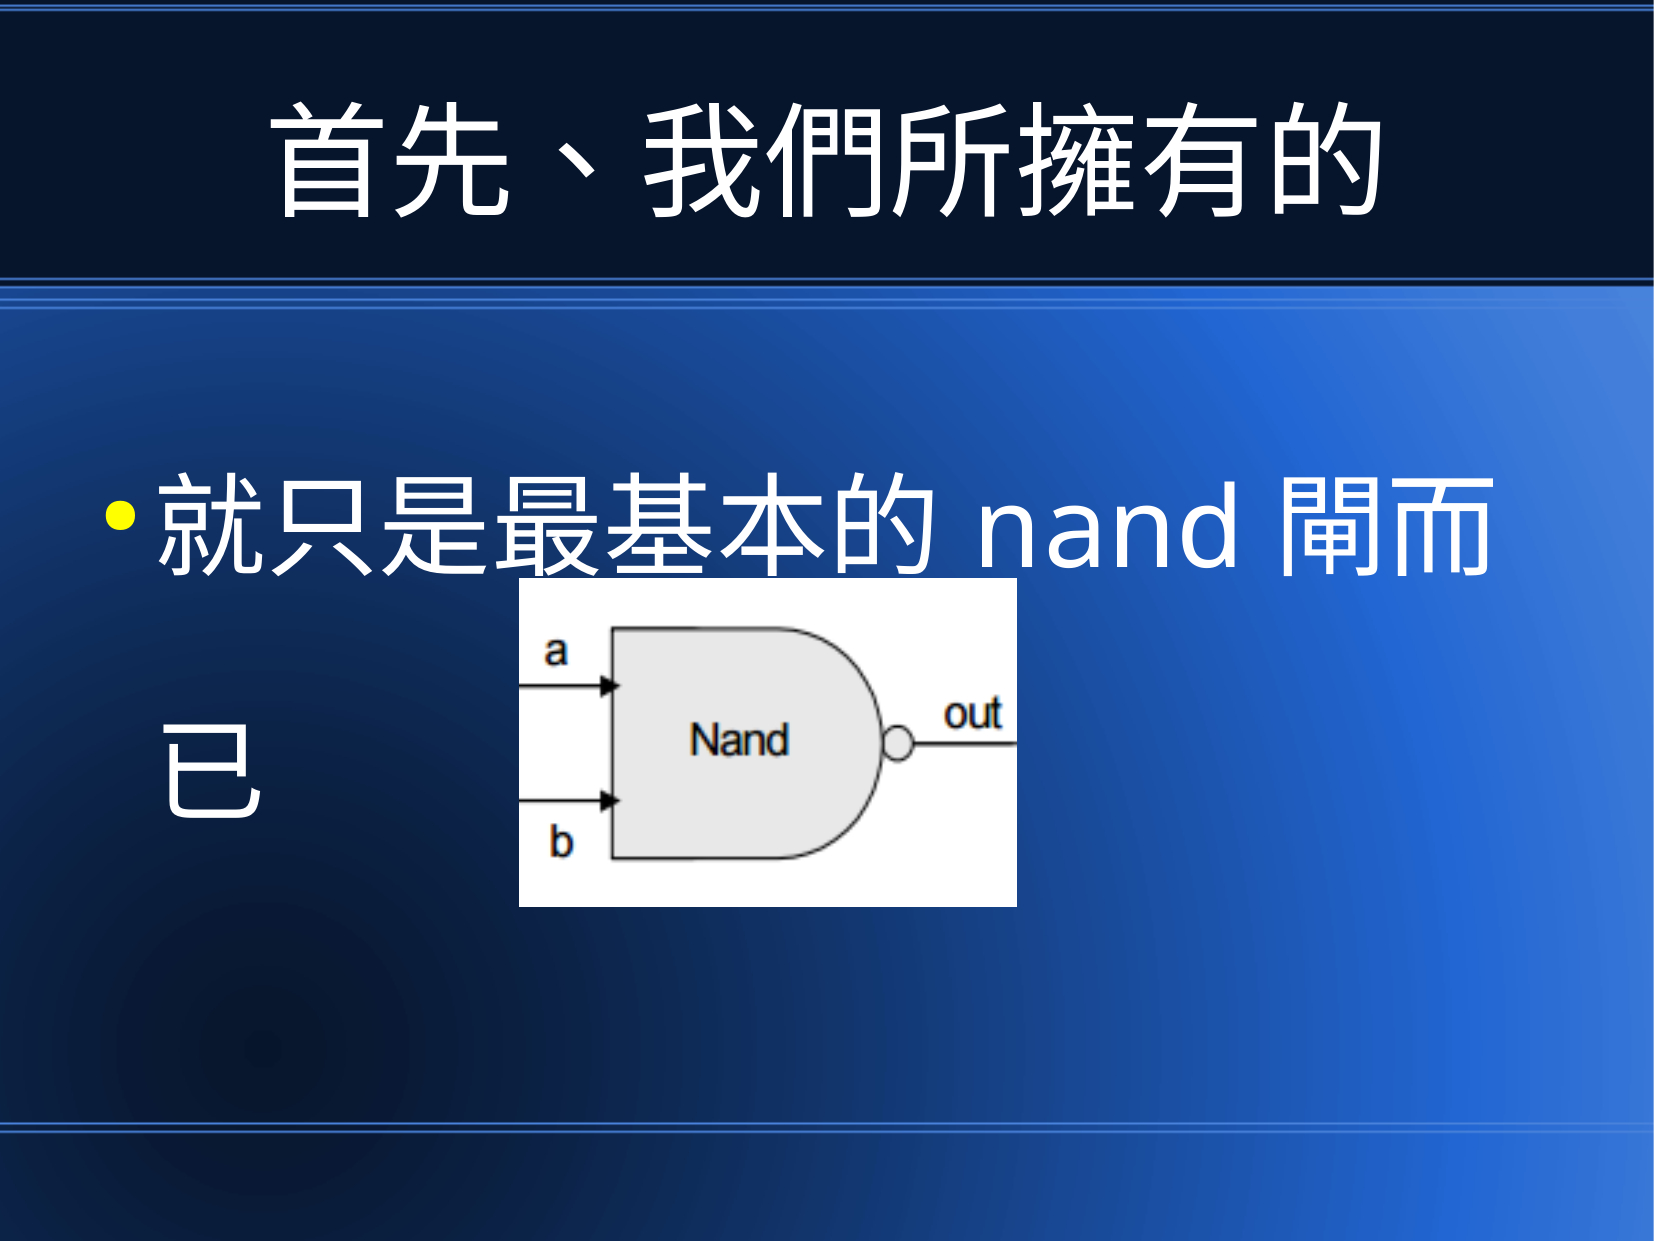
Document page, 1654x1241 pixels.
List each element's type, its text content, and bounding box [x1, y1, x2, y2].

list 就只是最基本的nand閘而已 [82, 355, 1571, 1241]
picture [0, 0, 1654, 1241]
title 首先、我們所擁有的 [82, 49, 1571, 257]
picture [519, 578, 1017, 907]
